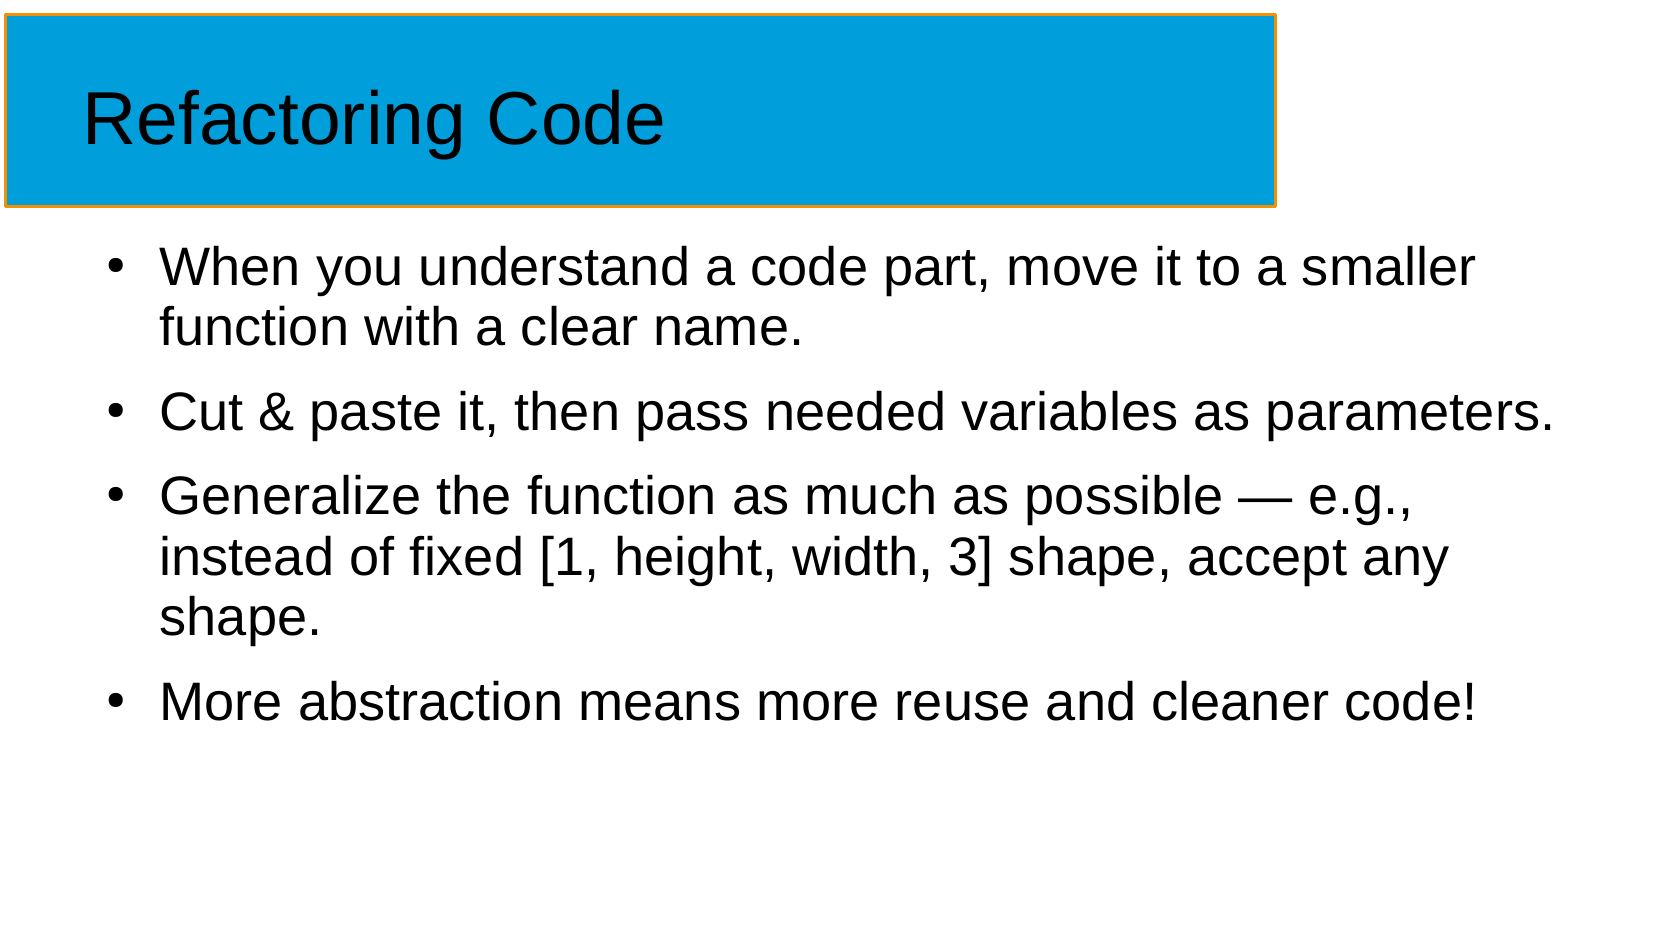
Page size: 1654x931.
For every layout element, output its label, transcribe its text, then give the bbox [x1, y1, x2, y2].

list When you understand a code part, move it to a smaller function with a clear name. Cut & paste it, then pass needed variables as parameters. Generalize the function as much as possible — e.g., instead of fixed [1, height, width, 3] shape, accept any shape. More abstraction means more reuse and cleaner code! [88, 236, 1565, 798]
title Refactoring Code [82, 44, 1235, 192]
